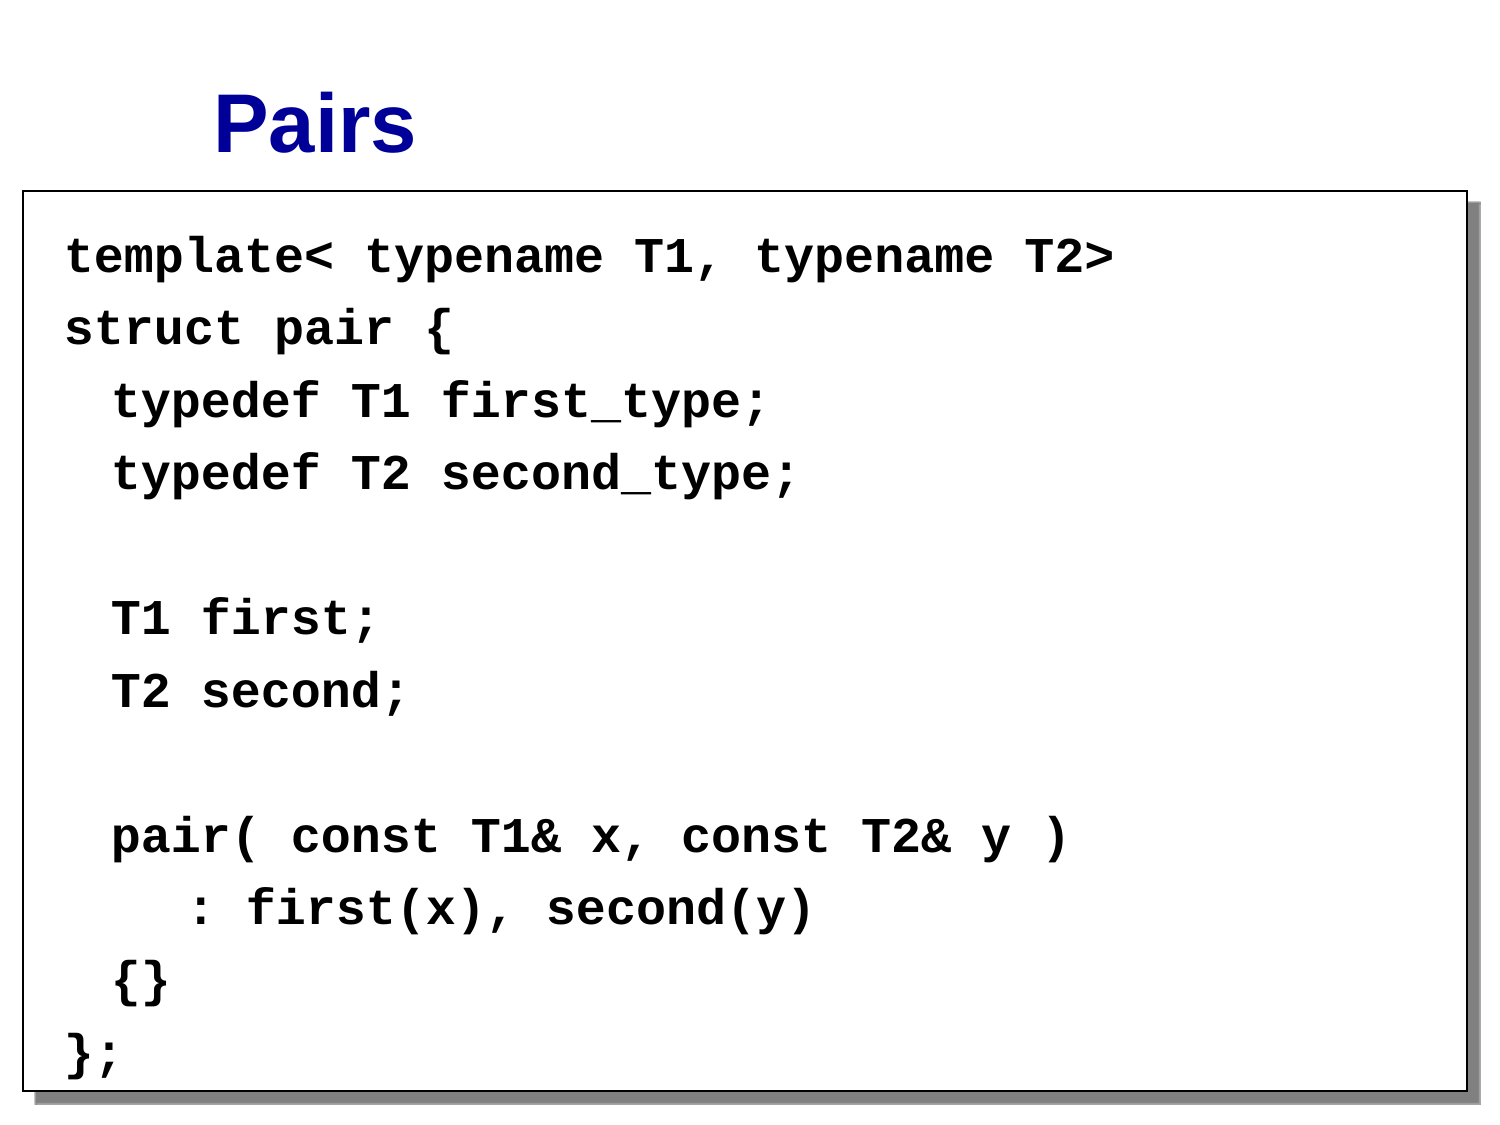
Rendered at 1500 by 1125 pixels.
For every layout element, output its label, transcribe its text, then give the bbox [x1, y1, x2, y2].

title Pairs [198, 17, 1468, 215]
text_box [22, 190, 1468, 1091]
list template< typename T1, typename T2> struct pair { typedef T1 first_type; typedef T2 second_type; T1 first; T2 second; pair( const T1& x, const T2& y ) : first(x), second(y) {} }; [49, 215, 1468, 1087]
